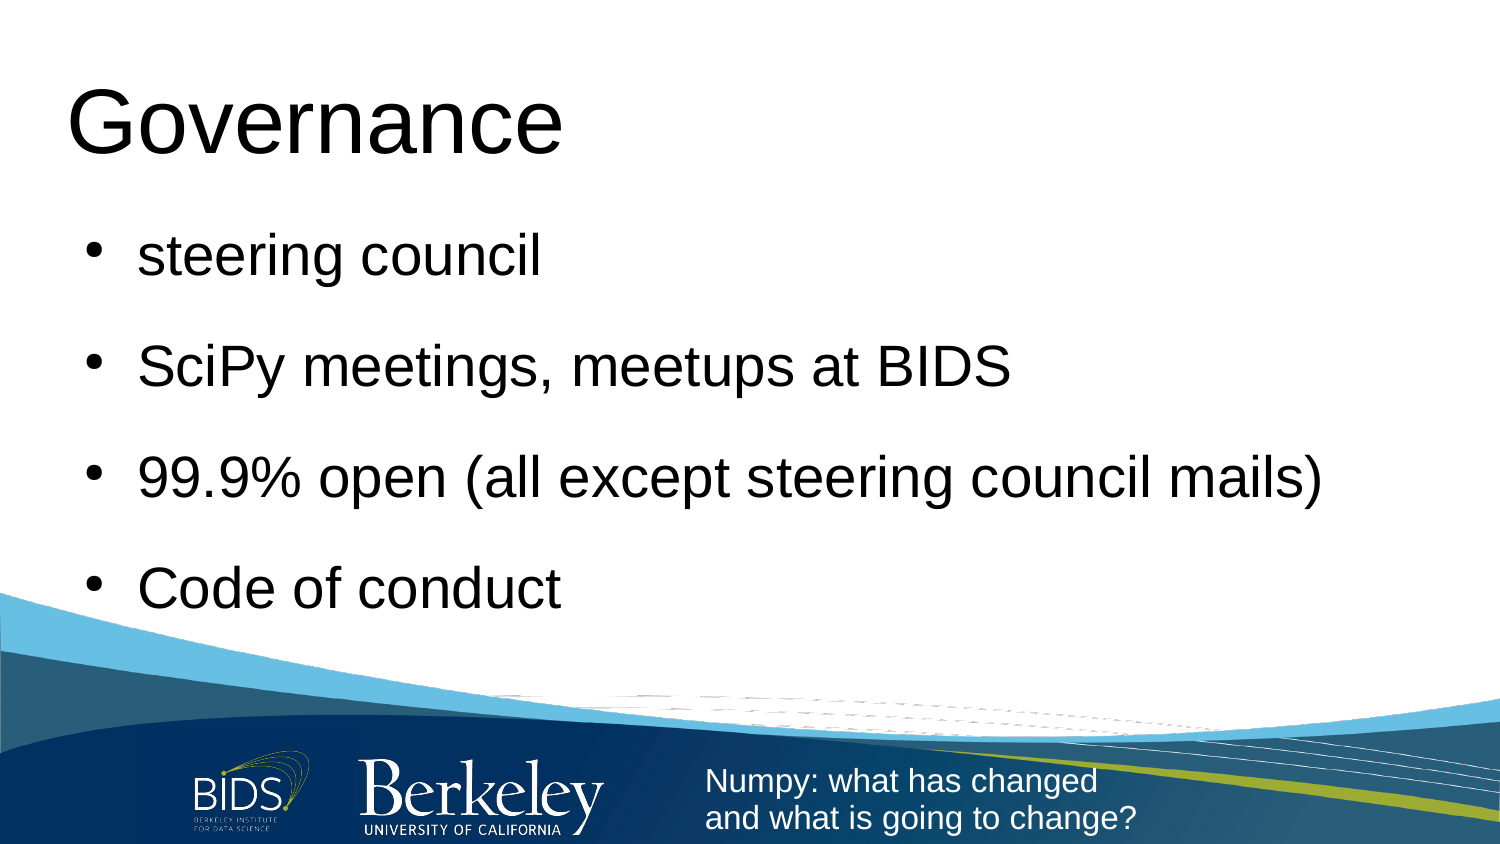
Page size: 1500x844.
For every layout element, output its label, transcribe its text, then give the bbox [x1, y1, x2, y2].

text_box Numpy: what has changed and what is going to change? [690, 754, 1216, 844]
text_box [1216, 765, 1456, 836]
picture [176, 733, 324, 844]
list steering council SciPy meetings, meetups at BIDS 99.9% open (all except steering council mails) Code of conduct [51, 201, 1449, 646]
picture [0, 593, 1500, 844]
title Governance [51, 67, 1449, 167]
